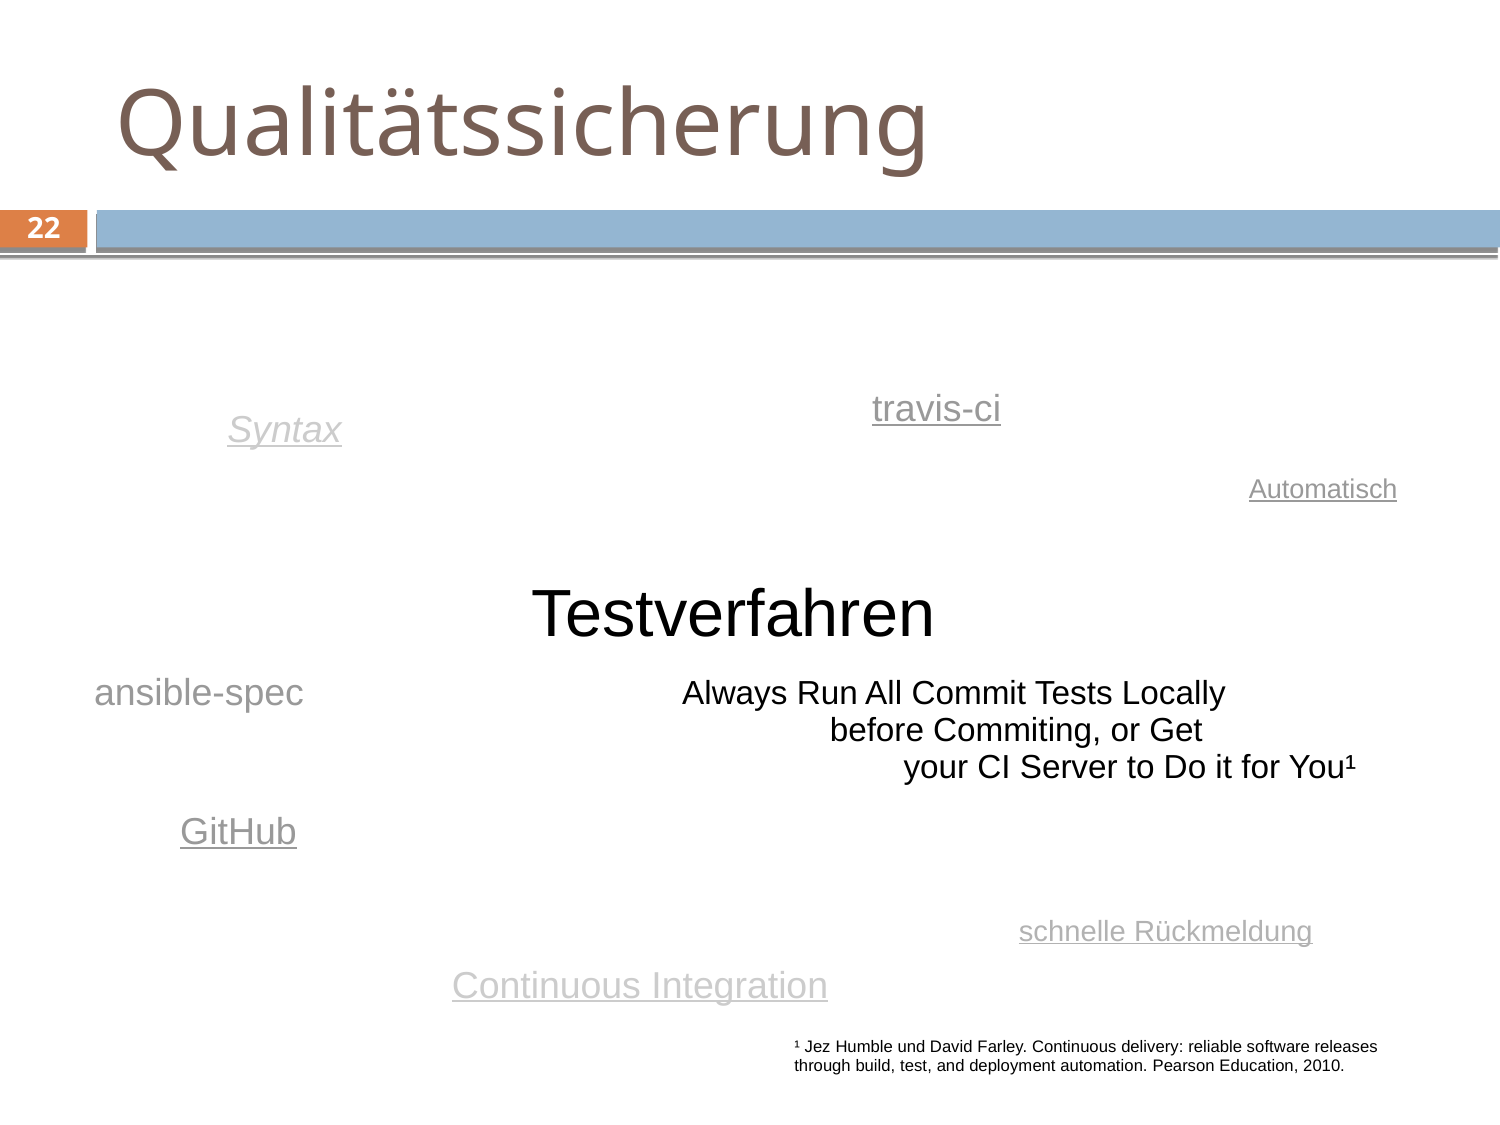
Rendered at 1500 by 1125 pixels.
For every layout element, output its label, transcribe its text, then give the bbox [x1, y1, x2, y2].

text_box travis-ci [857, 380, 1016, 438]
text_box Syntax [212, 401, 434, 459]
text_box ¹ Jez Humble und David Farley. Continuous delivery: reliable software releases through build, test, and deployment automation. Pearson Education, 2010. [779, 1029, 1394, 1083]
text_box GitHub [165, 803, 312, 860]
title Qualitätssicherung [100, 37, 1438, 200]
text_box Automatisch [1234, 466, 1413, 524]
text_box Continuous Integration [437, 956, 843, 1014]
text_box Always Run All Commit Tests Locally before Commiting, or Get your CI Server to Do it for You¹ [667, 667, 1372, 794]
text_box schnelle Rückmeldung [1003, 907, 1360, 965]
text_box ansible-spec [79, 663, 319, 721]
subtitle Testverfahren [47, 274, 1385, 1028]
